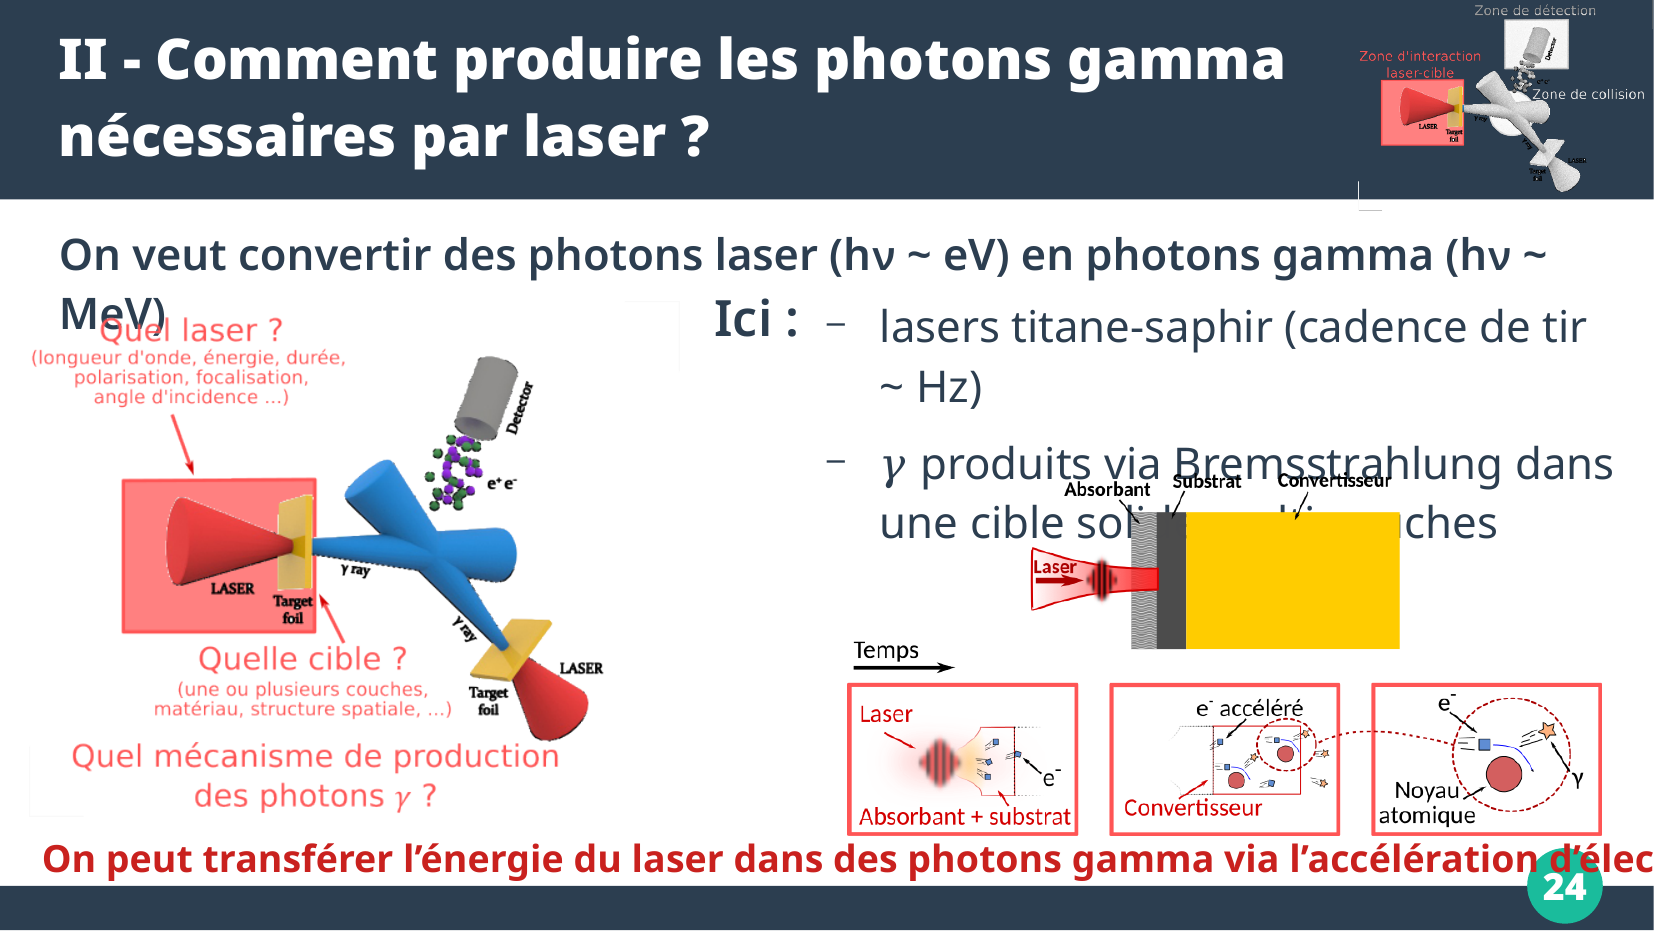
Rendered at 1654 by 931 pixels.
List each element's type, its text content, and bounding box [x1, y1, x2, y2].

picture [847, 472, 1602, 836]
text_box On peut transférer l’énergie du laser dans des photons gamma via l’accélération d’électrons [27, 826, 1561, 889]
list lasers titane-saphir (cadence de tir ~ Hz) 𝛾 produits via Bremsstrahlung dans une cible solide multi-couches [738, 236, 1625, 739]
picture [29, 301, 680, 817]
list Ici : [714, 282, 916, 402]
picture [1358, 0, 1653, 211]
list On veut convertir des photons laser (hν ~ eV) en photons gamma (hν ~ MeV) [59, 223, 1595, 343]
title II - Comment produire les photons gamma nécessaires par laser ? [59, 37, 1358, 155]
